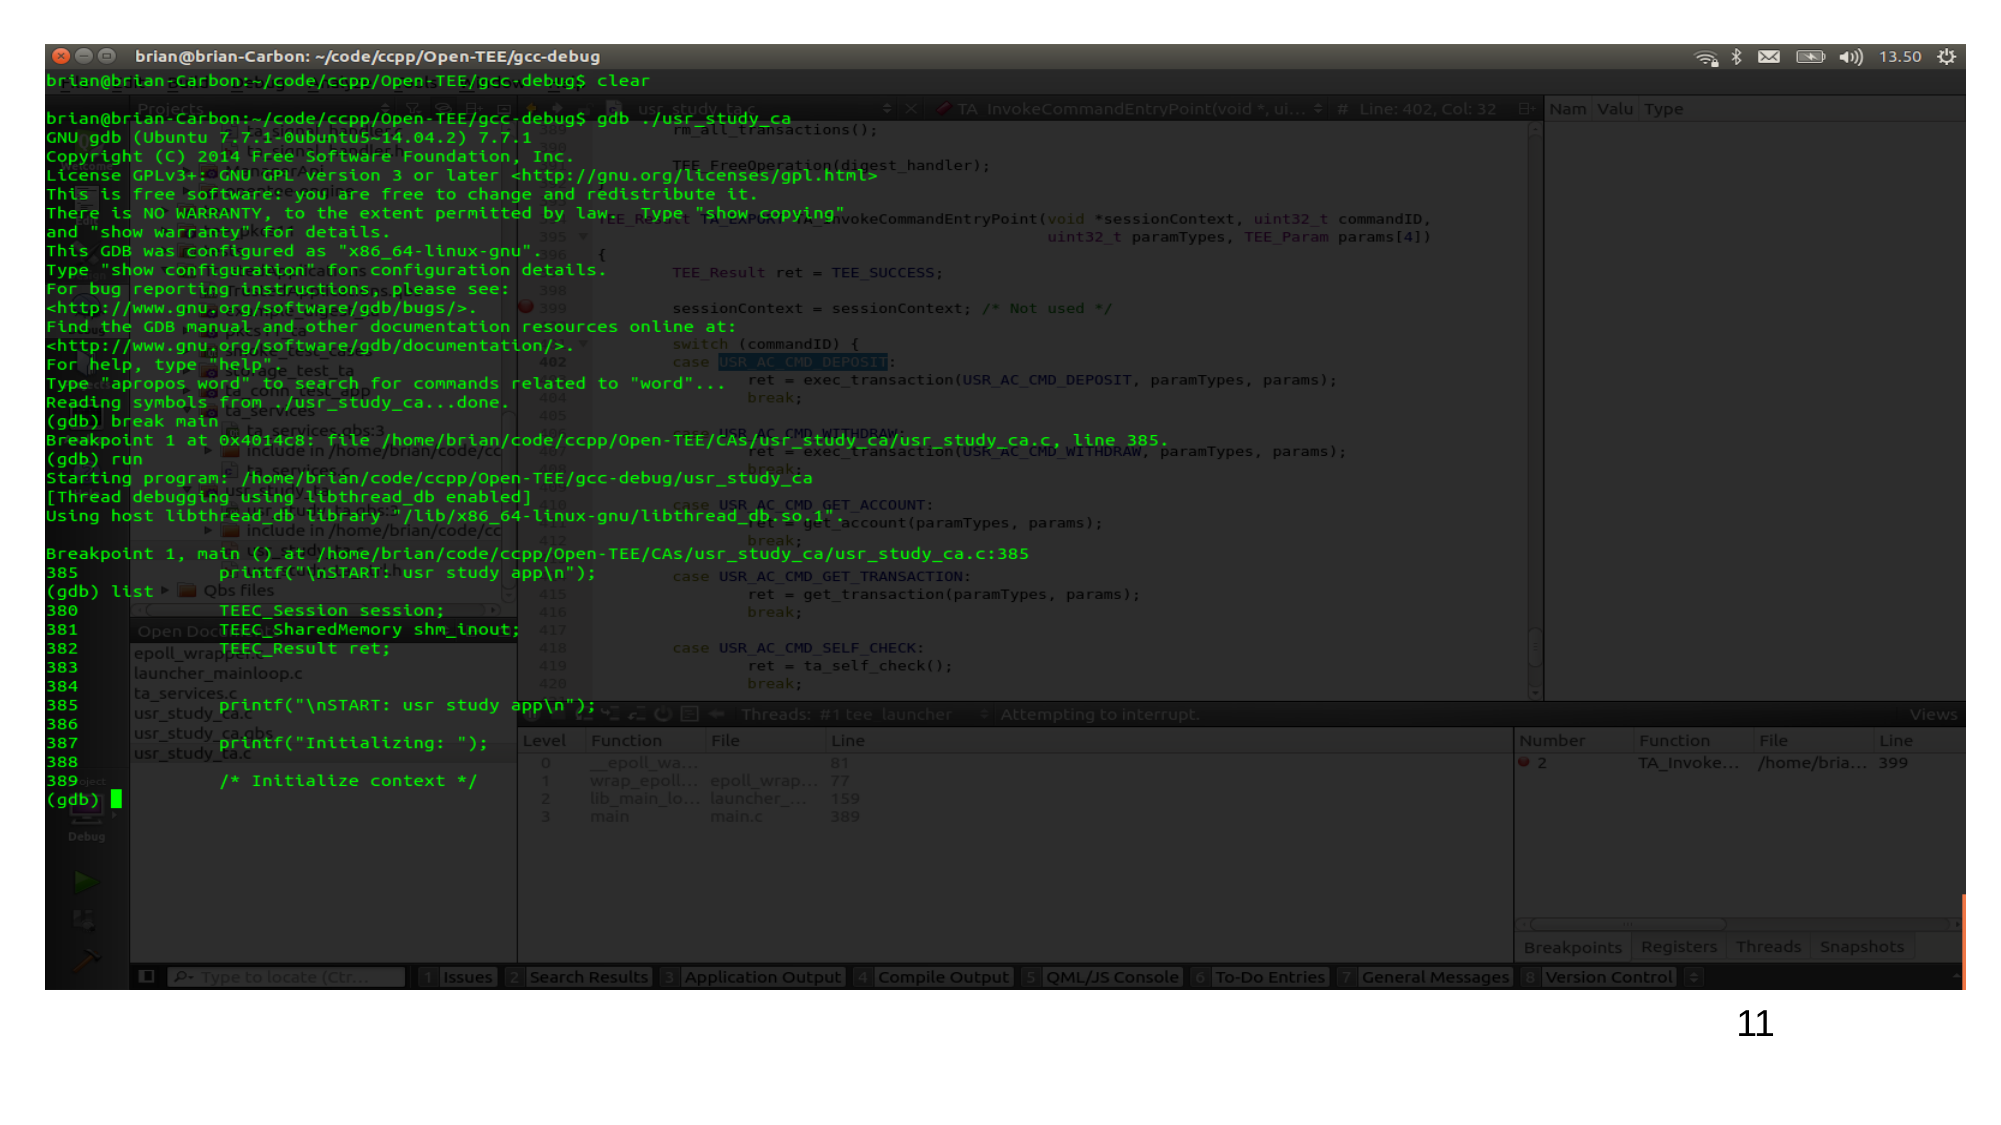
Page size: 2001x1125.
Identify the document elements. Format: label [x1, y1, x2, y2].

picture [45, 44, 1966, 991]
